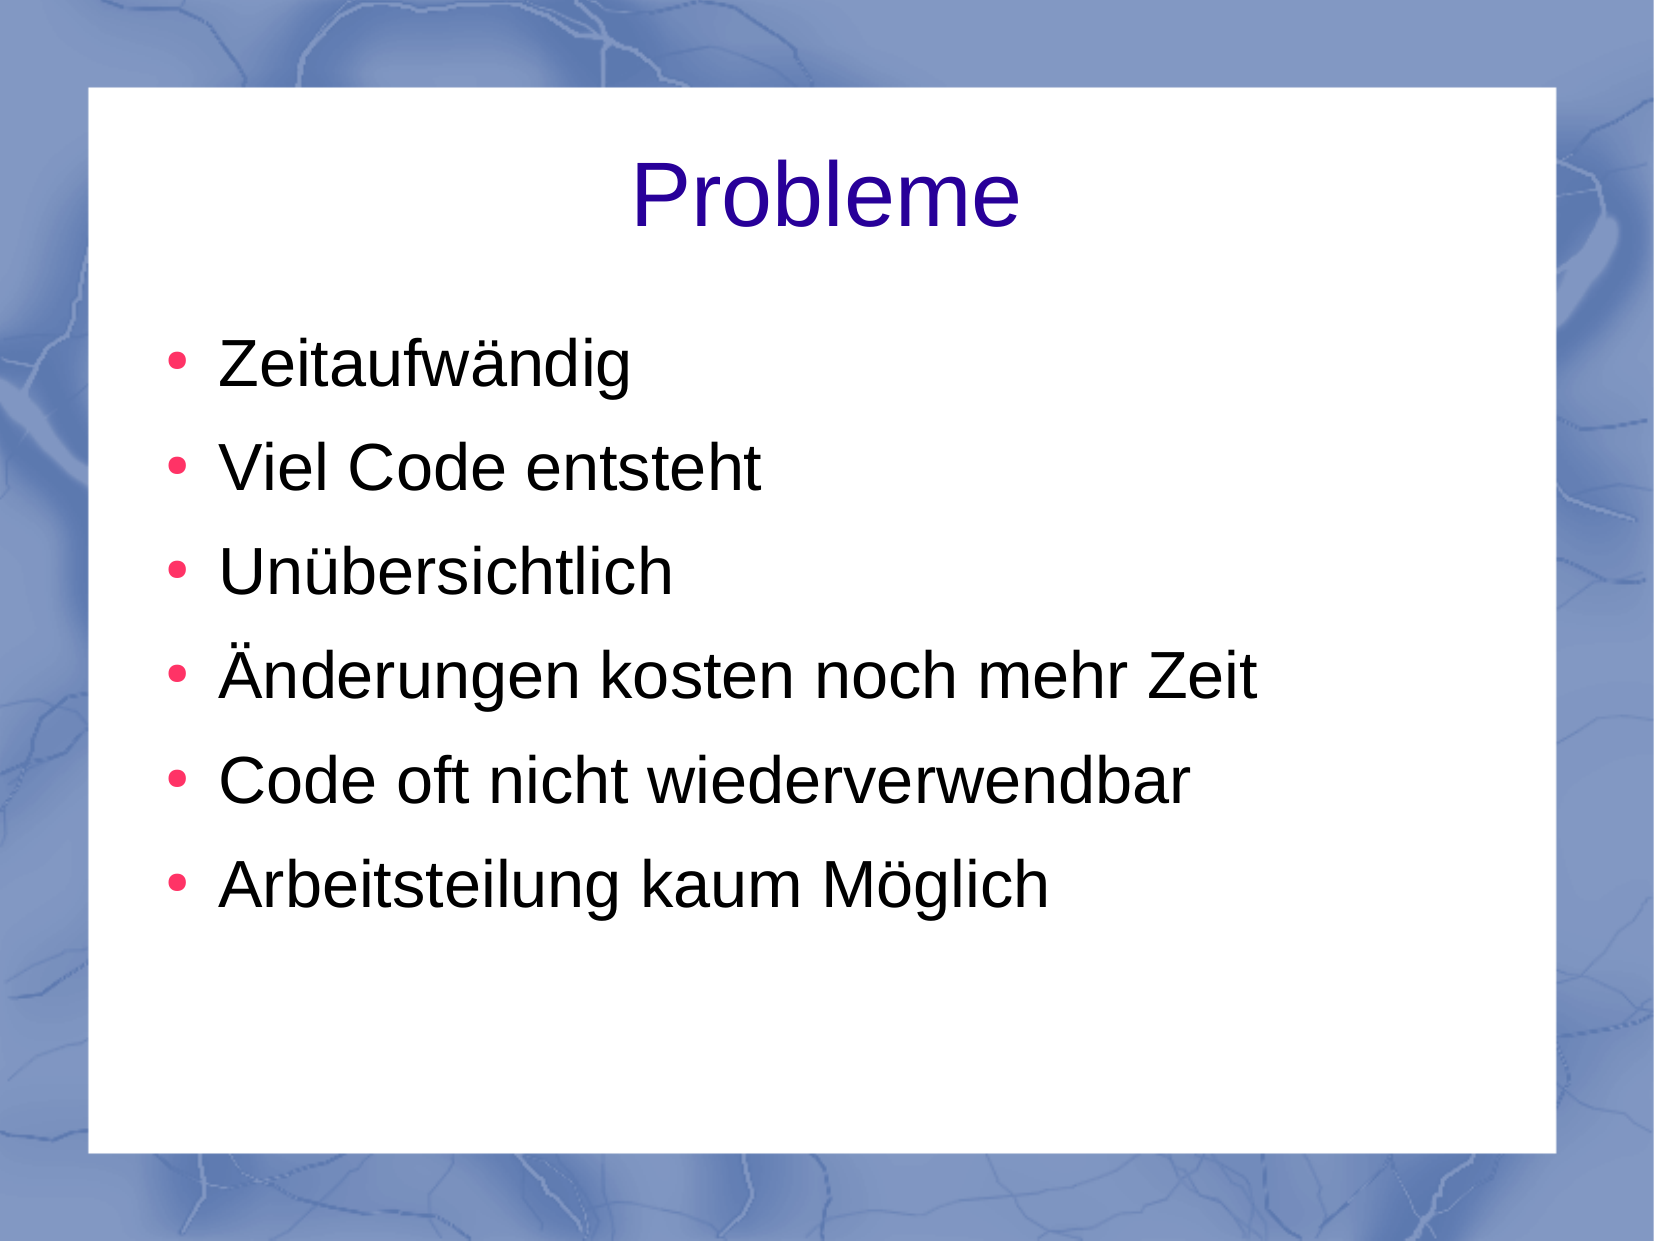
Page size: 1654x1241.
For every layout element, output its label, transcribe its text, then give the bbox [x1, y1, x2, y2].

list Zeitaufwändig Viel Code entsteht Unübersichtlich Änderungen kosten noch mehr Zeit Code oft nicht wiederverwendbar Arbeitsteilung kaum Möglich [147, 325, 1506, 1010]
picture [0, 0, 1654, 1241]
title Probleme [118, 90, 1536, 298]
